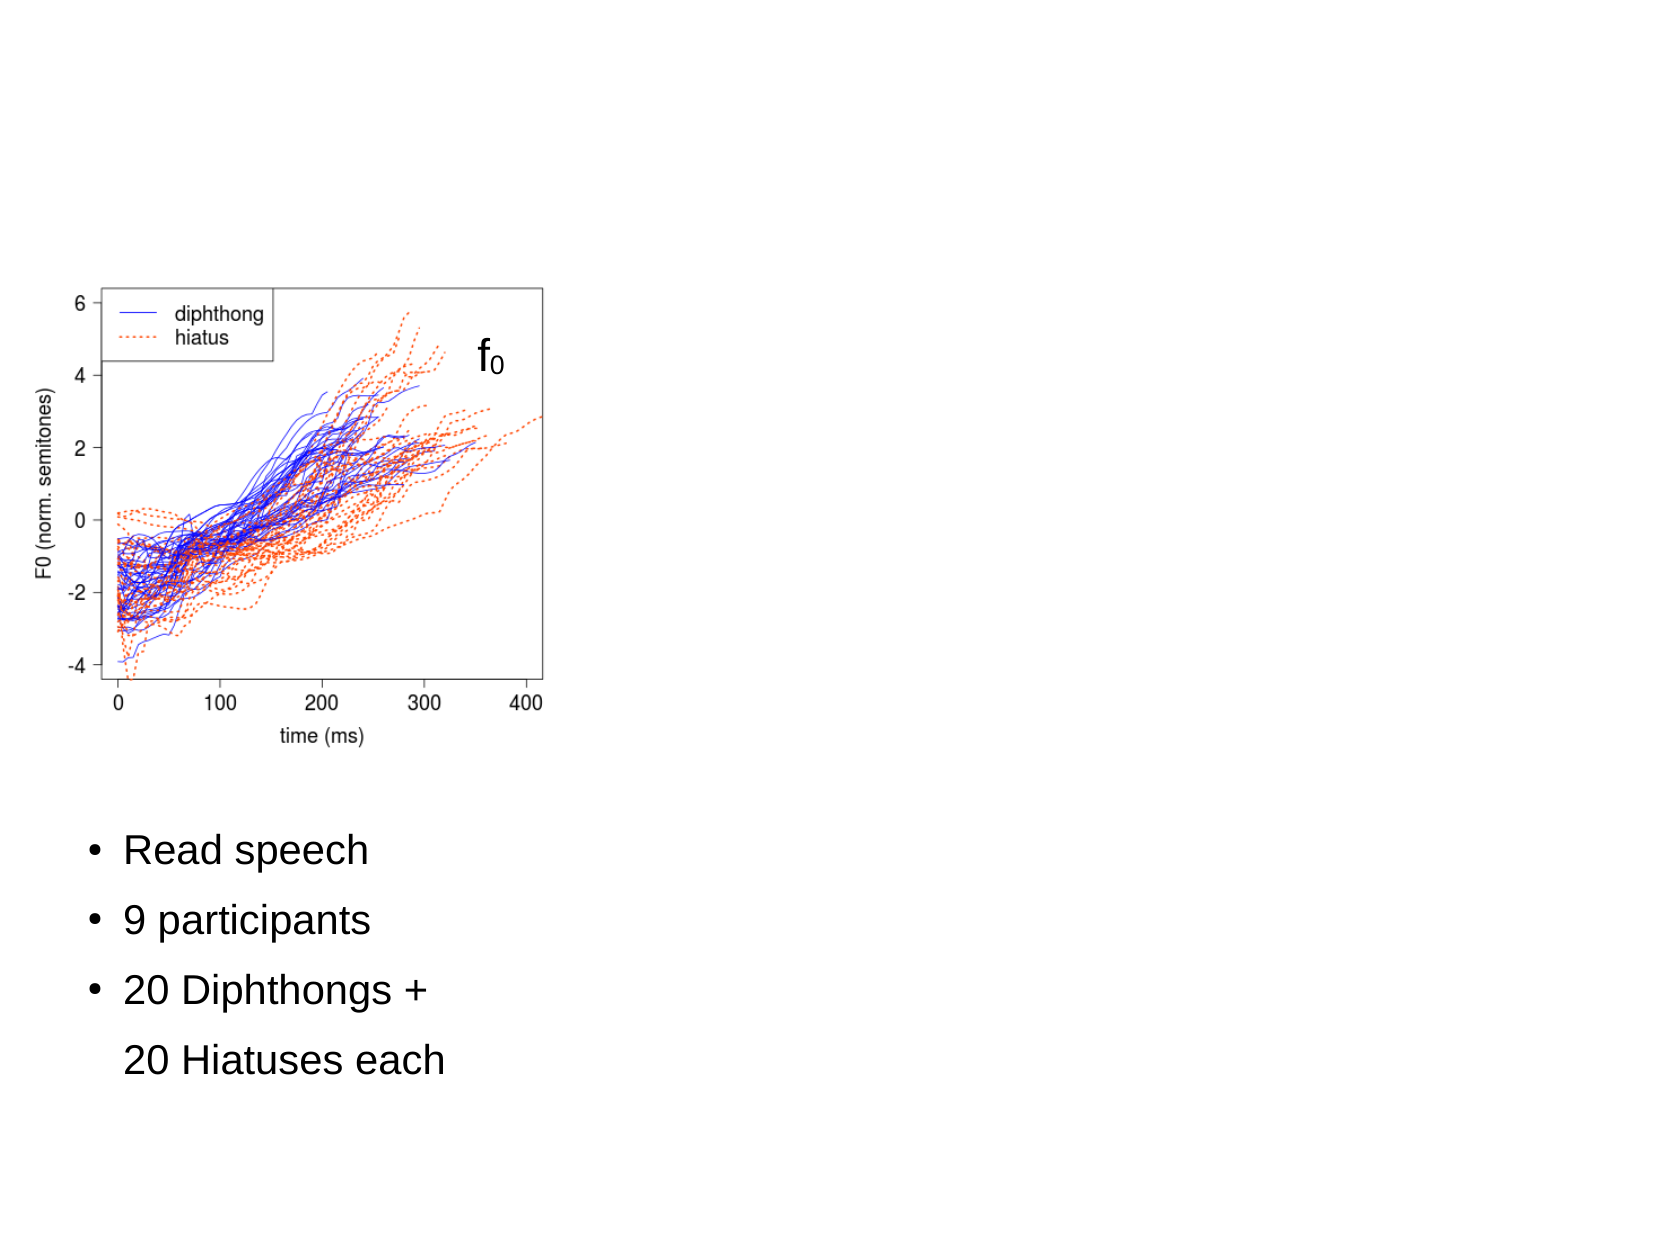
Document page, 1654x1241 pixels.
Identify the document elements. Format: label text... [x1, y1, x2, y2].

text_box Read speech 9 participants 20 Diphthongs + 20 Hiatuses each [72, 796, 636, 1187]
text_box f0 [427, 297, 520, 412]
picture [35, 277, 556, 762]
